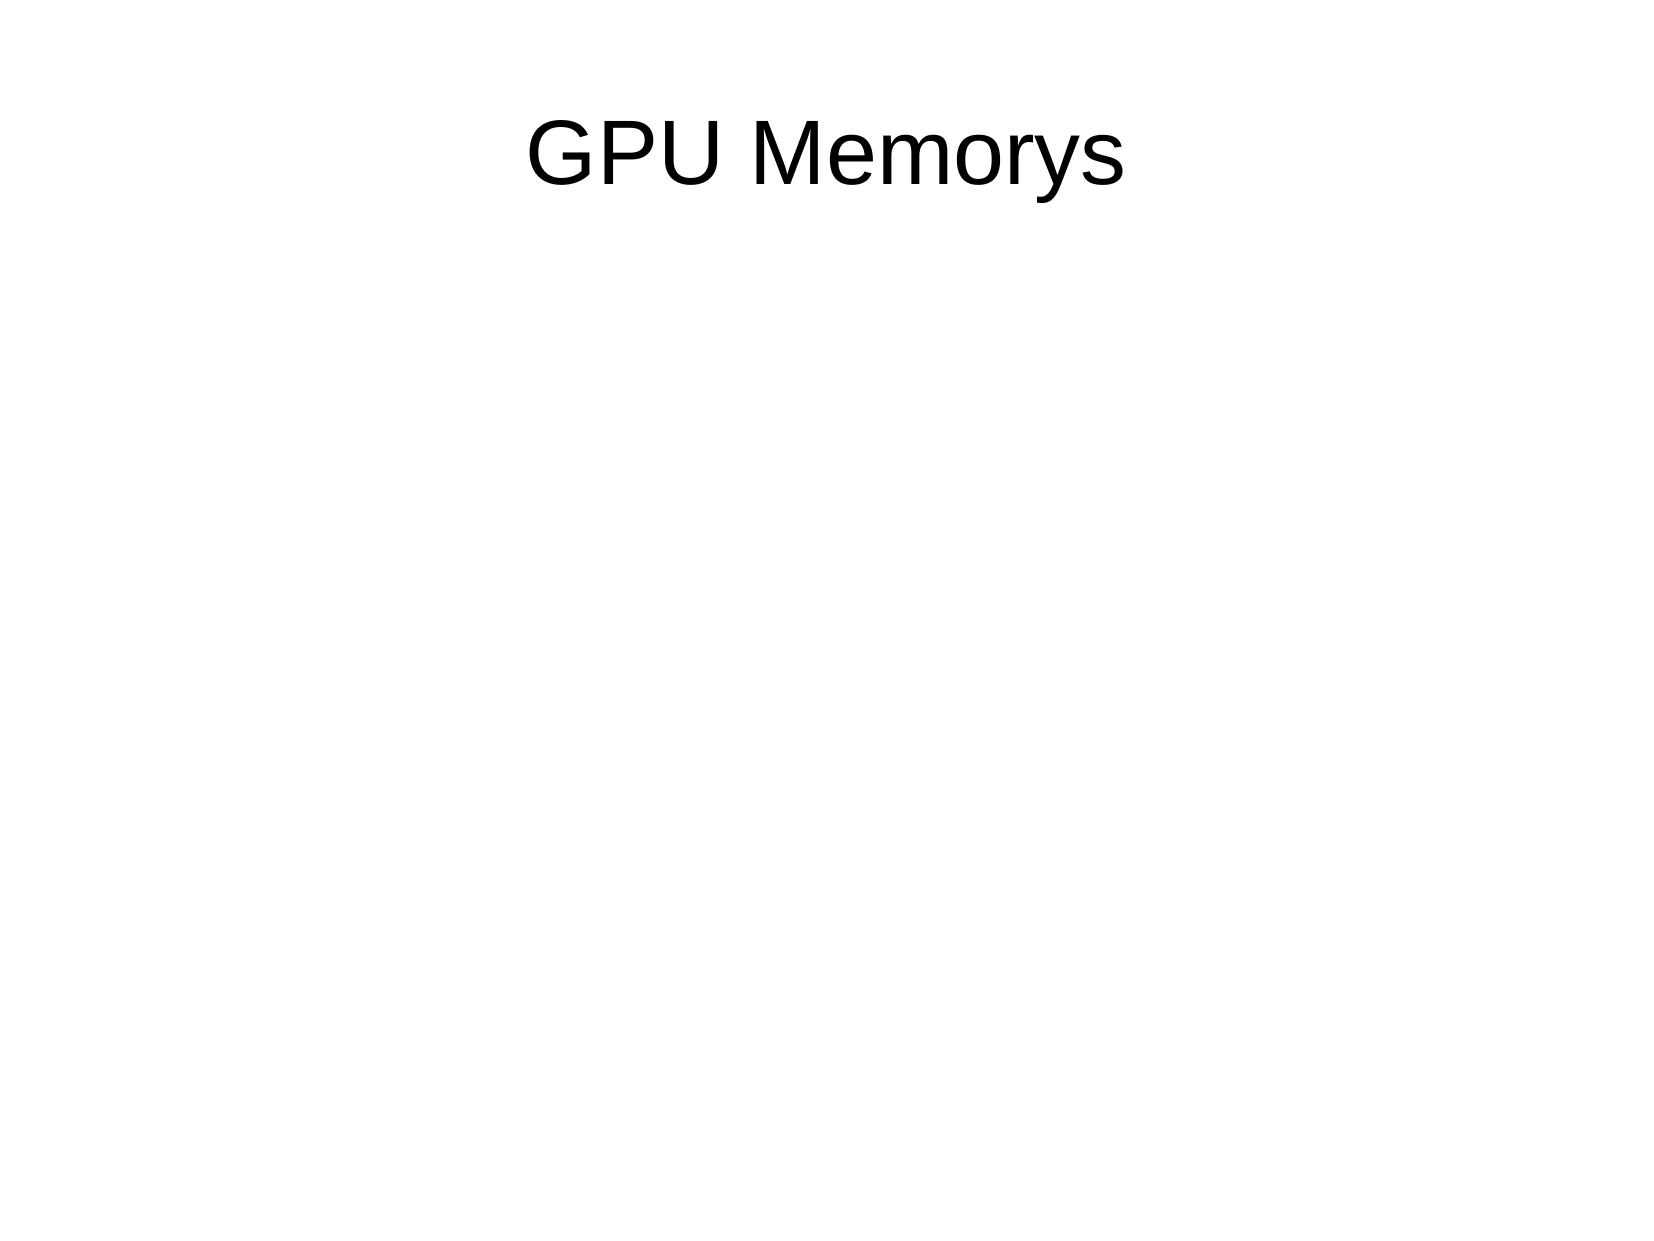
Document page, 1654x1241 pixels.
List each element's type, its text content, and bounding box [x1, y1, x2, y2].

title GPU Memorys [82, 49, 1571, 257]
